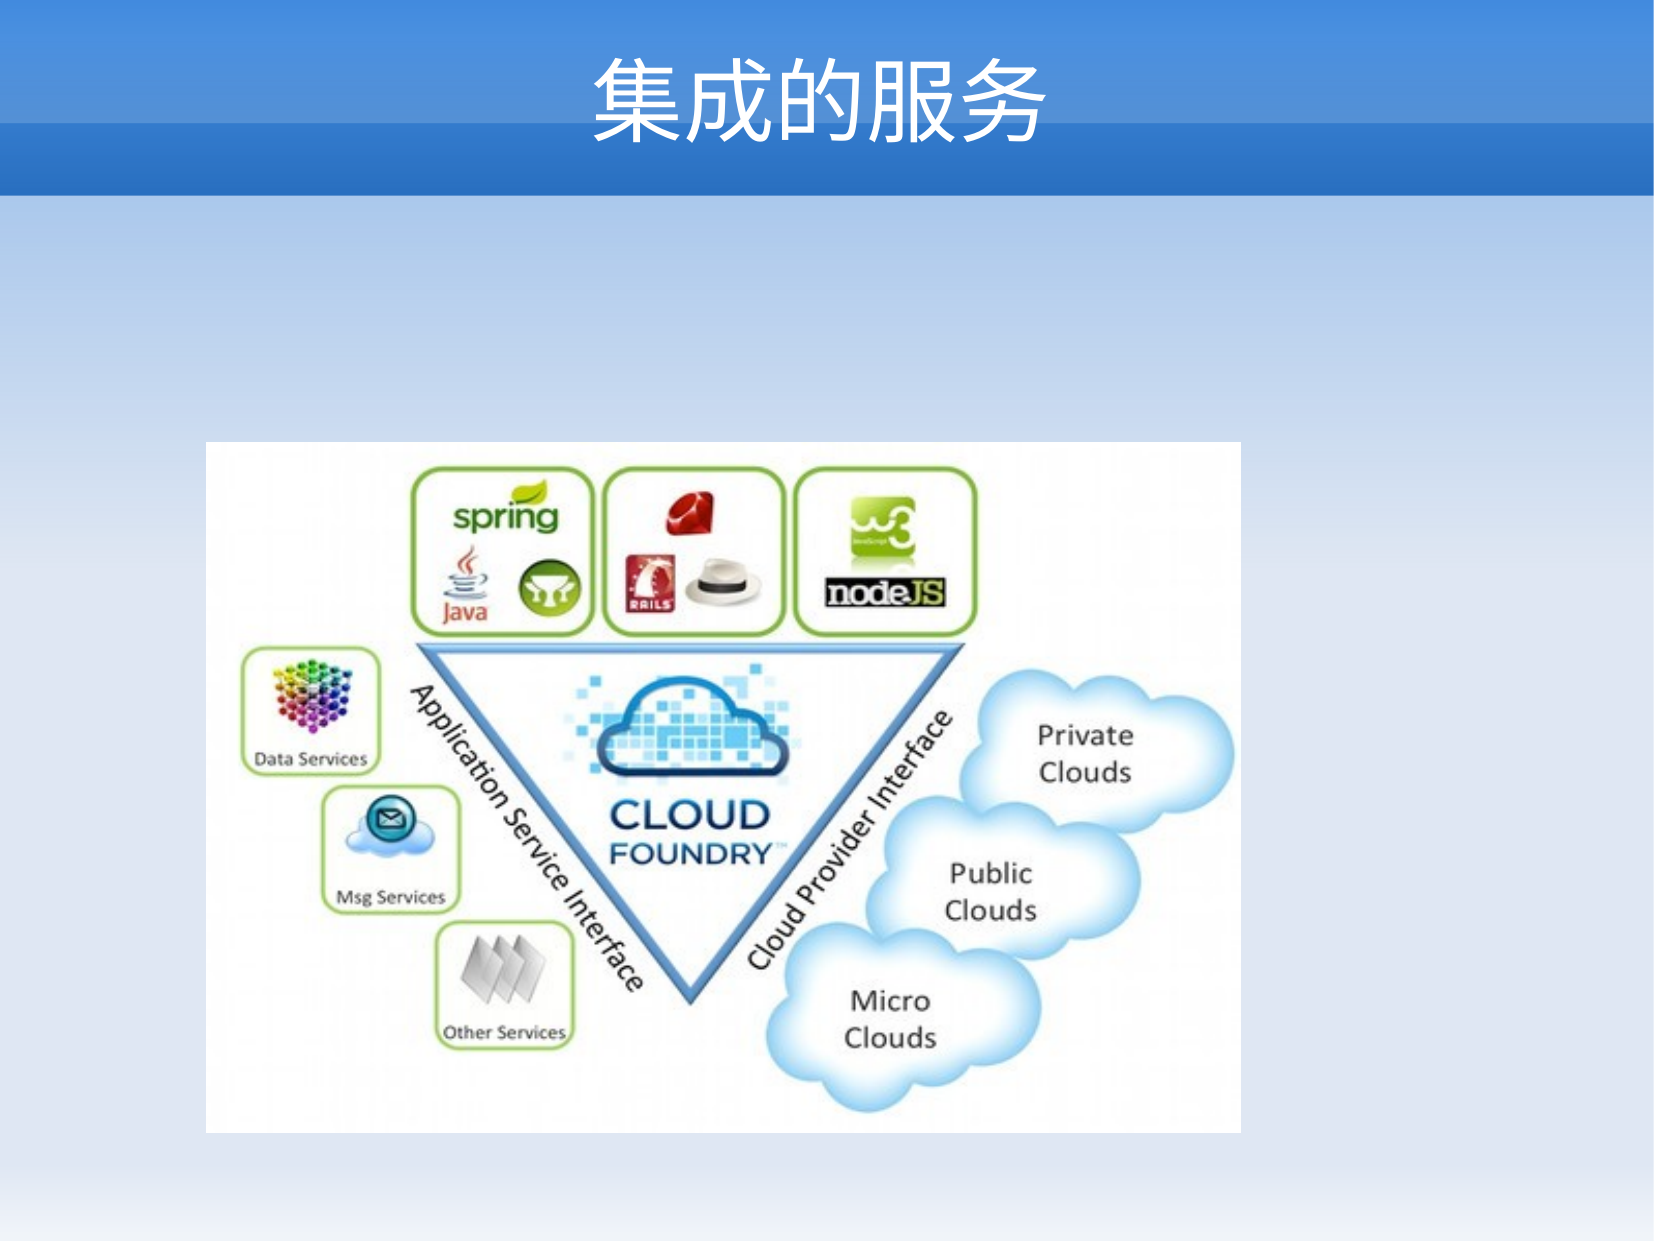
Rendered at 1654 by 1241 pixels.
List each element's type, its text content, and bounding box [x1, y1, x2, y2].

title 集成的服务 [76, 7, 1565, 200]
picture [0, 0, 1654, 1241]
